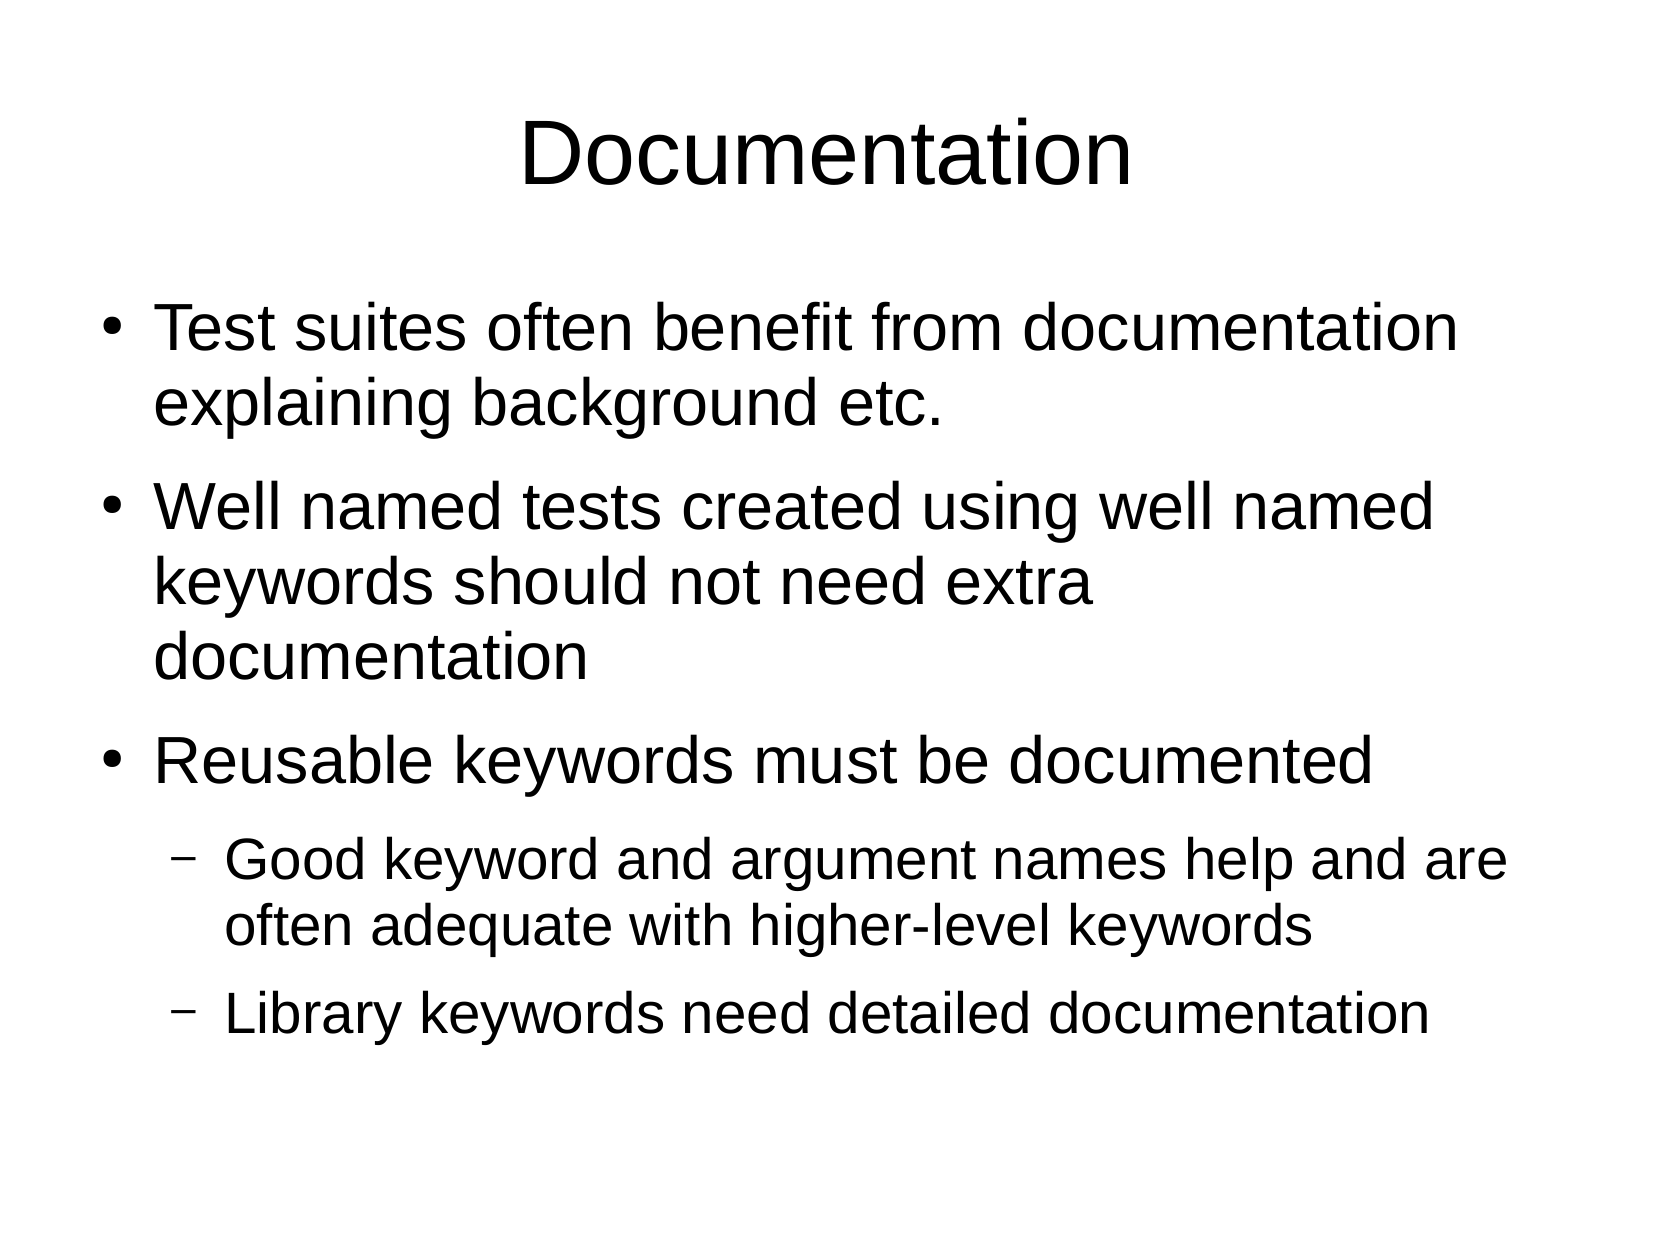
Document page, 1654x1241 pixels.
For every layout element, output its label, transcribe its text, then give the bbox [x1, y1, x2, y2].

list Test suites often benefit from documentation explaining background etc. Well named tests created using well named keywords should not need extra documentation Reusable keywords must be documented Good keyword and argument names help and are often adequate with higher-level keywords Library keywords need detailed documentation [82, 290, 1538, 1099]
title Documentation [82, 49, 1571, 257]
